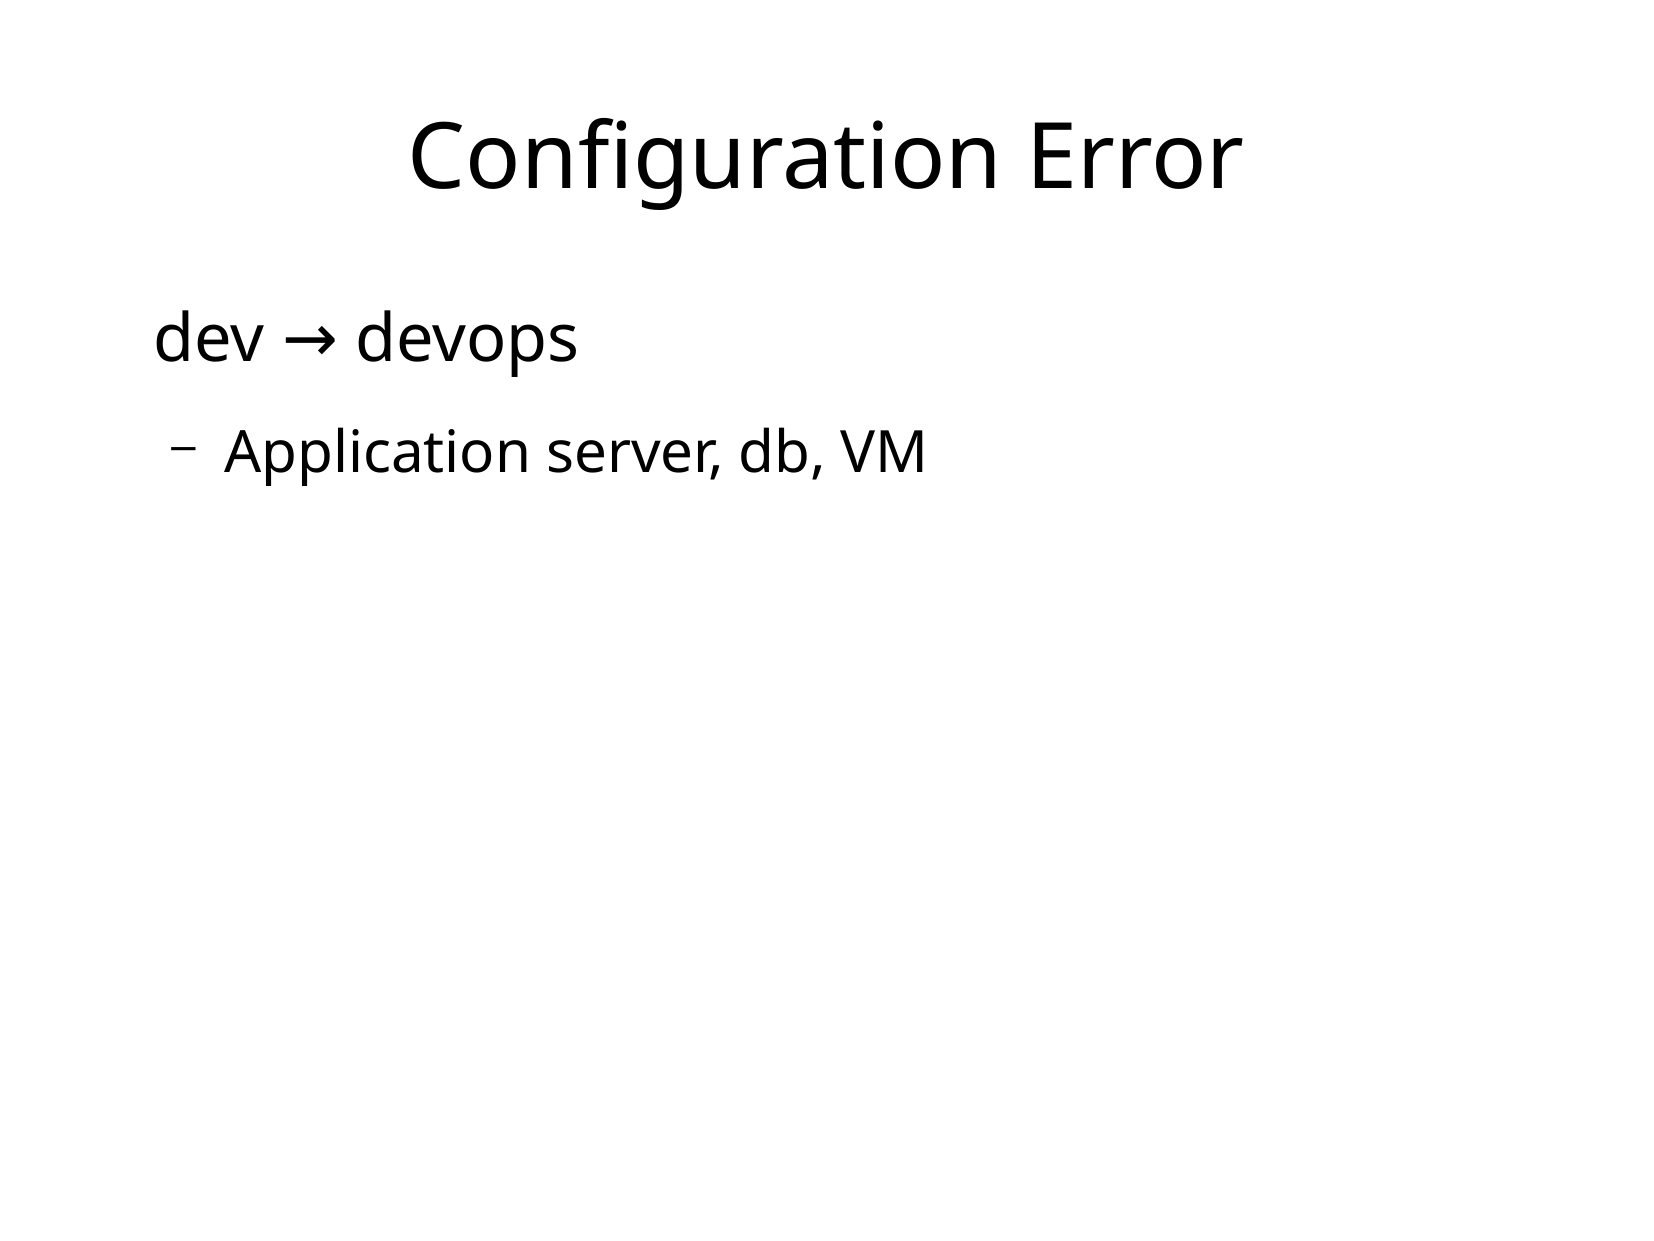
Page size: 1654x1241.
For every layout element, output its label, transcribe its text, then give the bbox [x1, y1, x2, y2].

list dev → devops Application server, db, VM [82, 290, 1571, 1010]
title Configuration Error [82, 49, 1571, 257]
